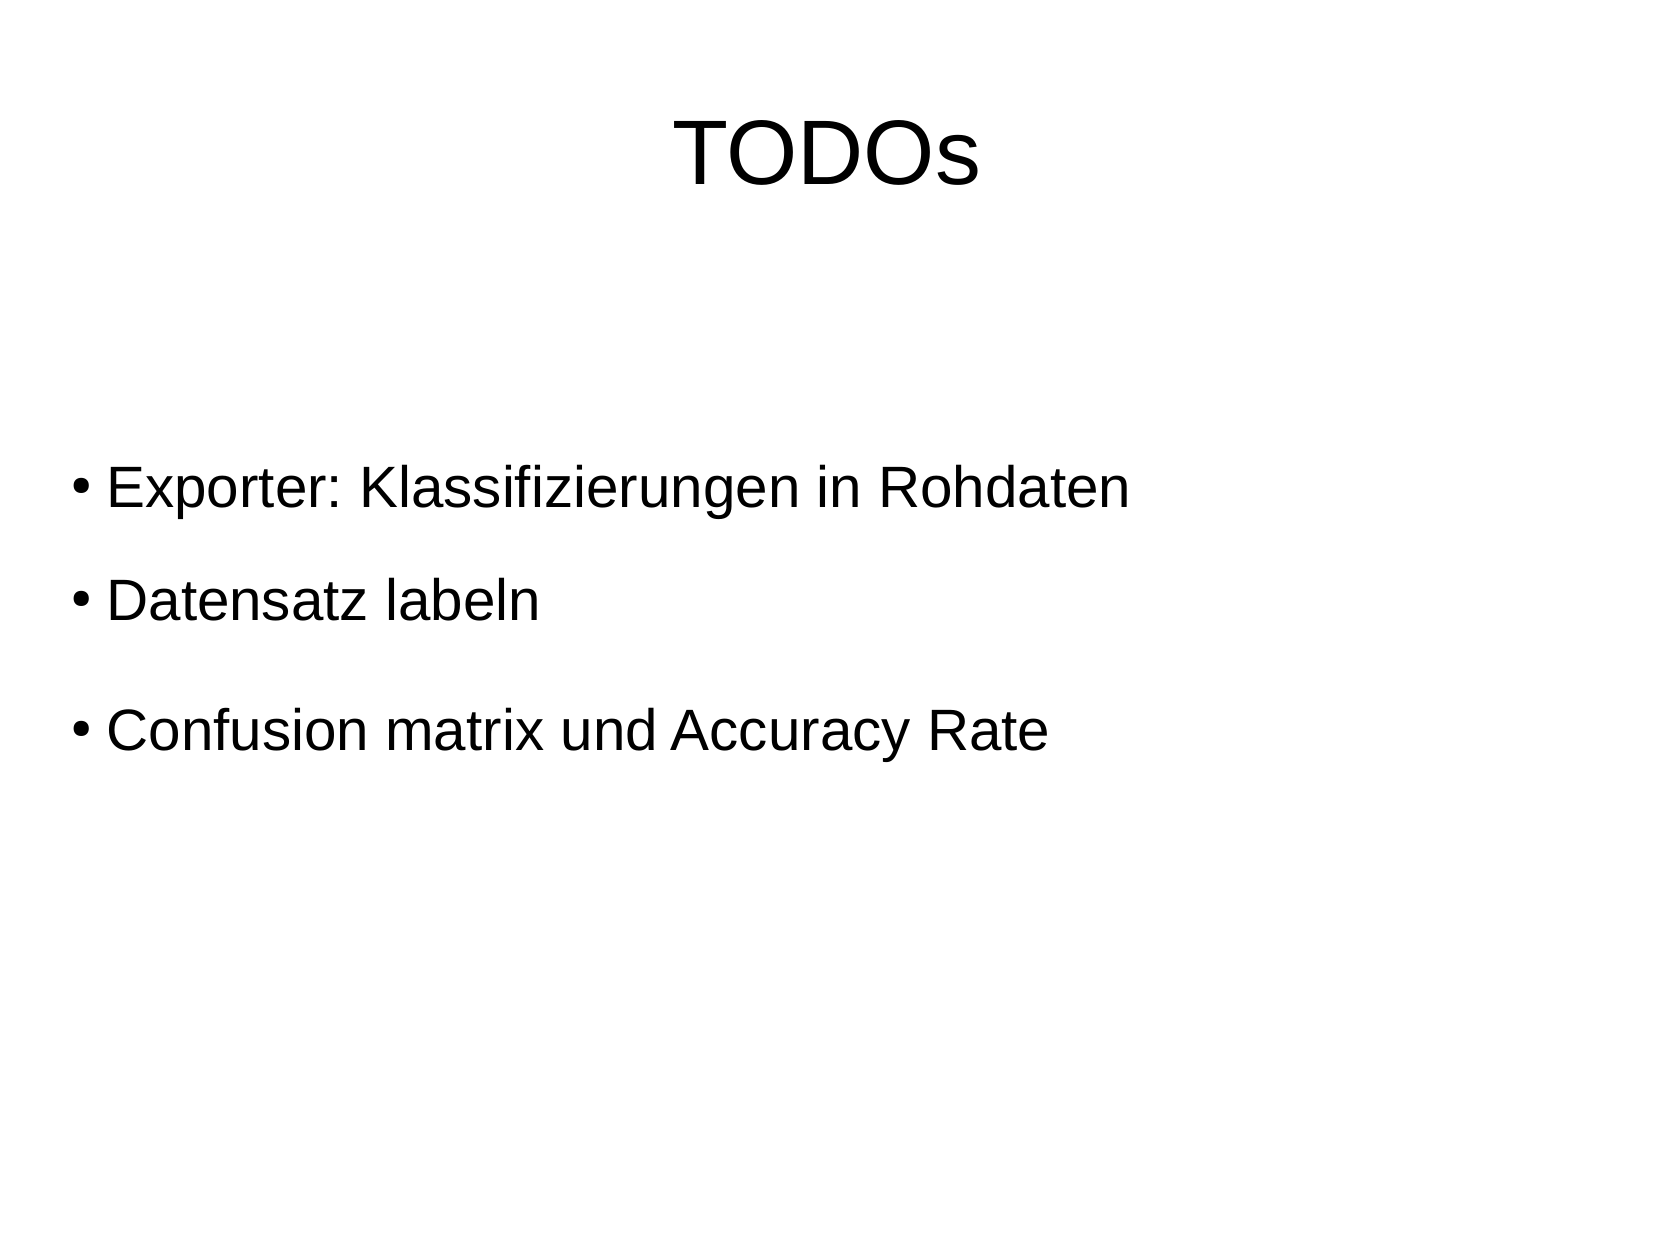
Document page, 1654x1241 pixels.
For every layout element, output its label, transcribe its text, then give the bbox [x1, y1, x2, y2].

subtitle Exporter: Klassifizierungen in Rohdaten Datensatz labeln Confusion matrix und Accuracy Rate [70, 283, 1560, 1139]
title TODOs [82, 49, 1571, 257]
